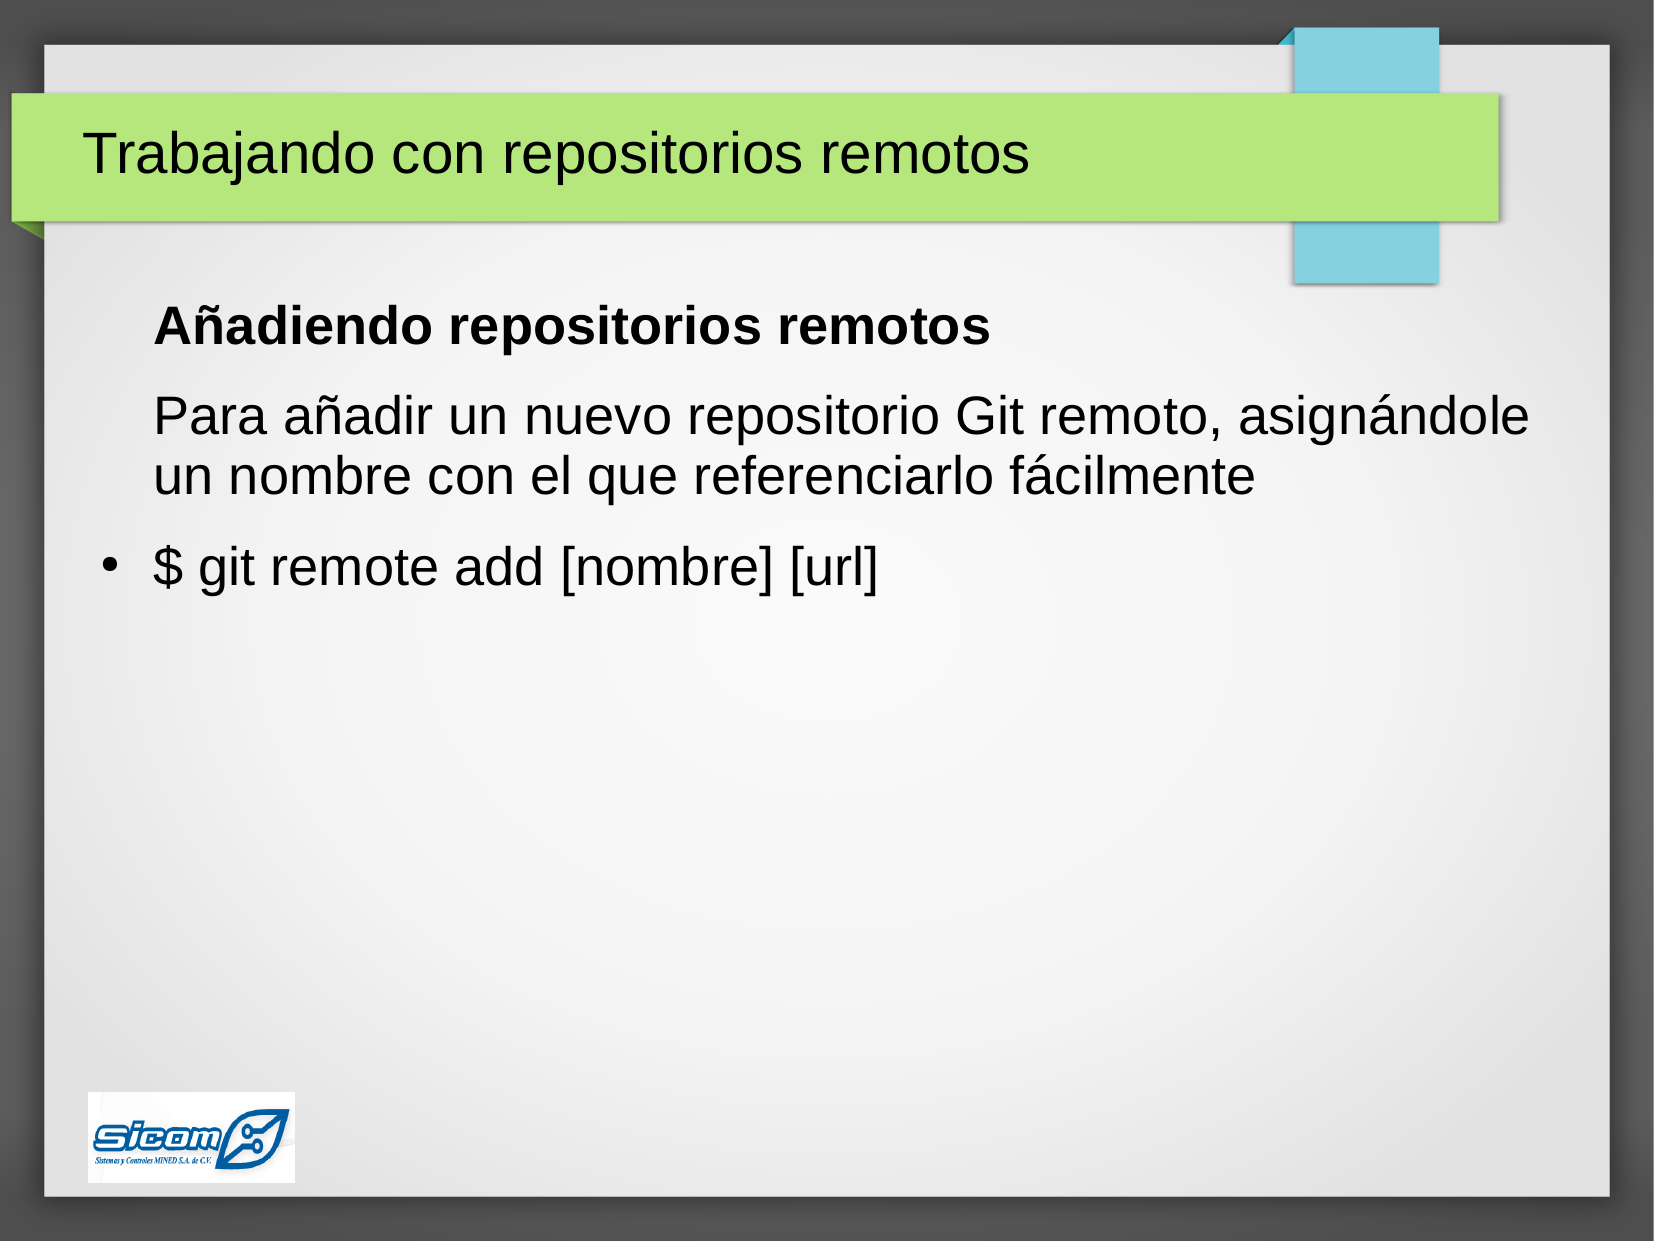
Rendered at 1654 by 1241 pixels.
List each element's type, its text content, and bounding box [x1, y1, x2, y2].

picture [0, 0, 1654, 1241]
list Añadiendo repositorios remotos Para añadir un nuevo repositorio Git remoto, asignándole un nombre con el que referenciarlo fácilmente $ git remote add [nombre] [url] [82, 295, 1571, 1015]
title Trabajando con repositorios remotos [82, 94, 1264, 213]
